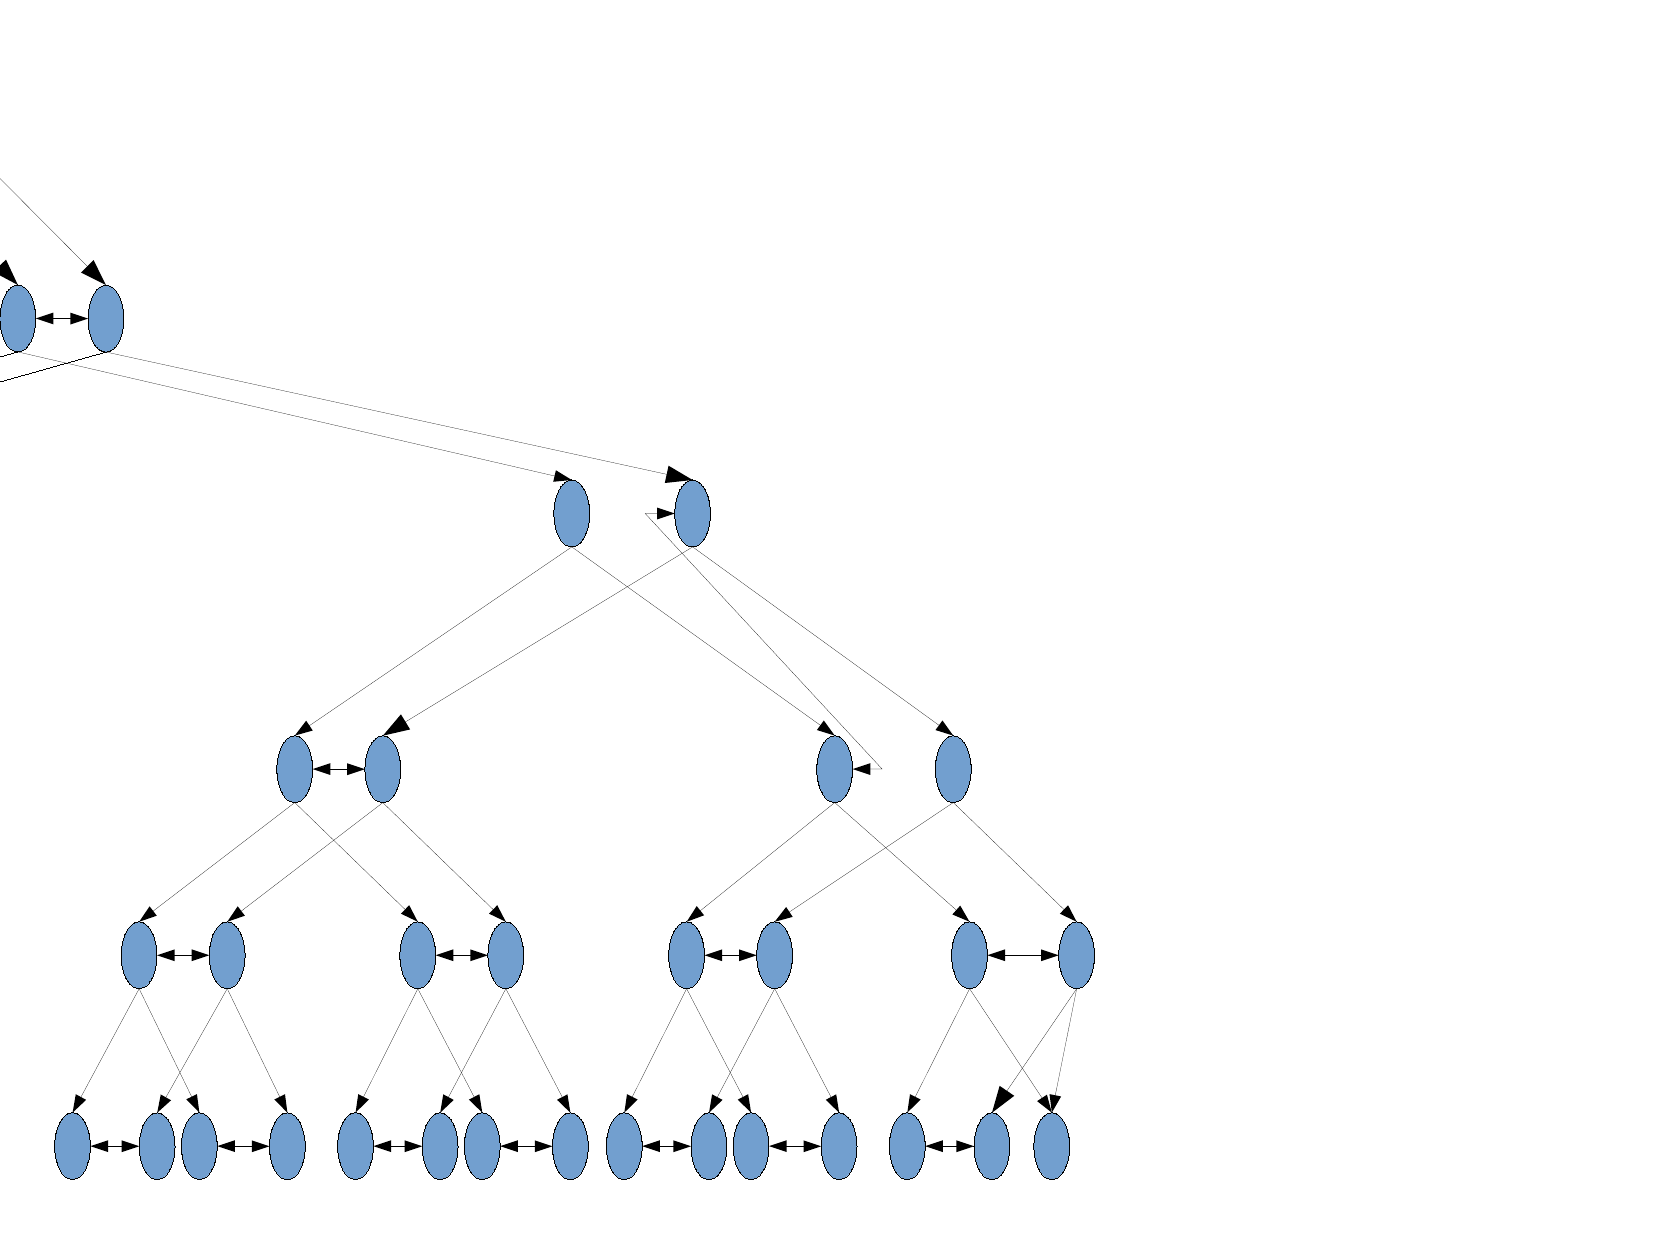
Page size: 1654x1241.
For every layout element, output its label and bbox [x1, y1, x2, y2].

text_box [756, 921, 793, 989]
text_box [1033, 1112, 1070, 1180]
text_box [935, 735, 972, 803]
text_box [121, 921, 157, 989]
text_box [269, 1112, 306, 1180]
text_box [674, 480, 711, 547]
text_box [0, 284, 36, 352]
text_box [487, 921, 524, 989]
text_box [464, 1112, 501, 1180]
text_box [889, 1112, 926, 1180]
text_box [337, 1112, 374, 1180]
text_box [276, 735, 313, 803]
text_box [553, 479, 590, 547]
text_box [139, 1112, 176, 1180]
text_box [951, 921, 988, 989]
text_box [552, 1112, 589, 1180]
text_box [816, 735, 853, 803]
text_box [668, 921, 705, 989]
text_box [399, 921, 436, 989]
text_box [209, 921, 246, 989]
text_box [821, 1112, 858, 1180]
text_box [691, 1112, 727, 1180]
text_box [88, 285, 124, 352]
text_box [54, 1112, 91, 1180]
text_box [606, 1112, 643, 1180]
text_box [1058, 921, 1095, 989]
text_box [974, 1112, 1010, 1180]
text_box [733, 1112, 769, 1180]
text_box [181, 1112, 218, 1180]
text_box [364, 735, 401, 803]
text_box [422, 1112, 459, 1180]
